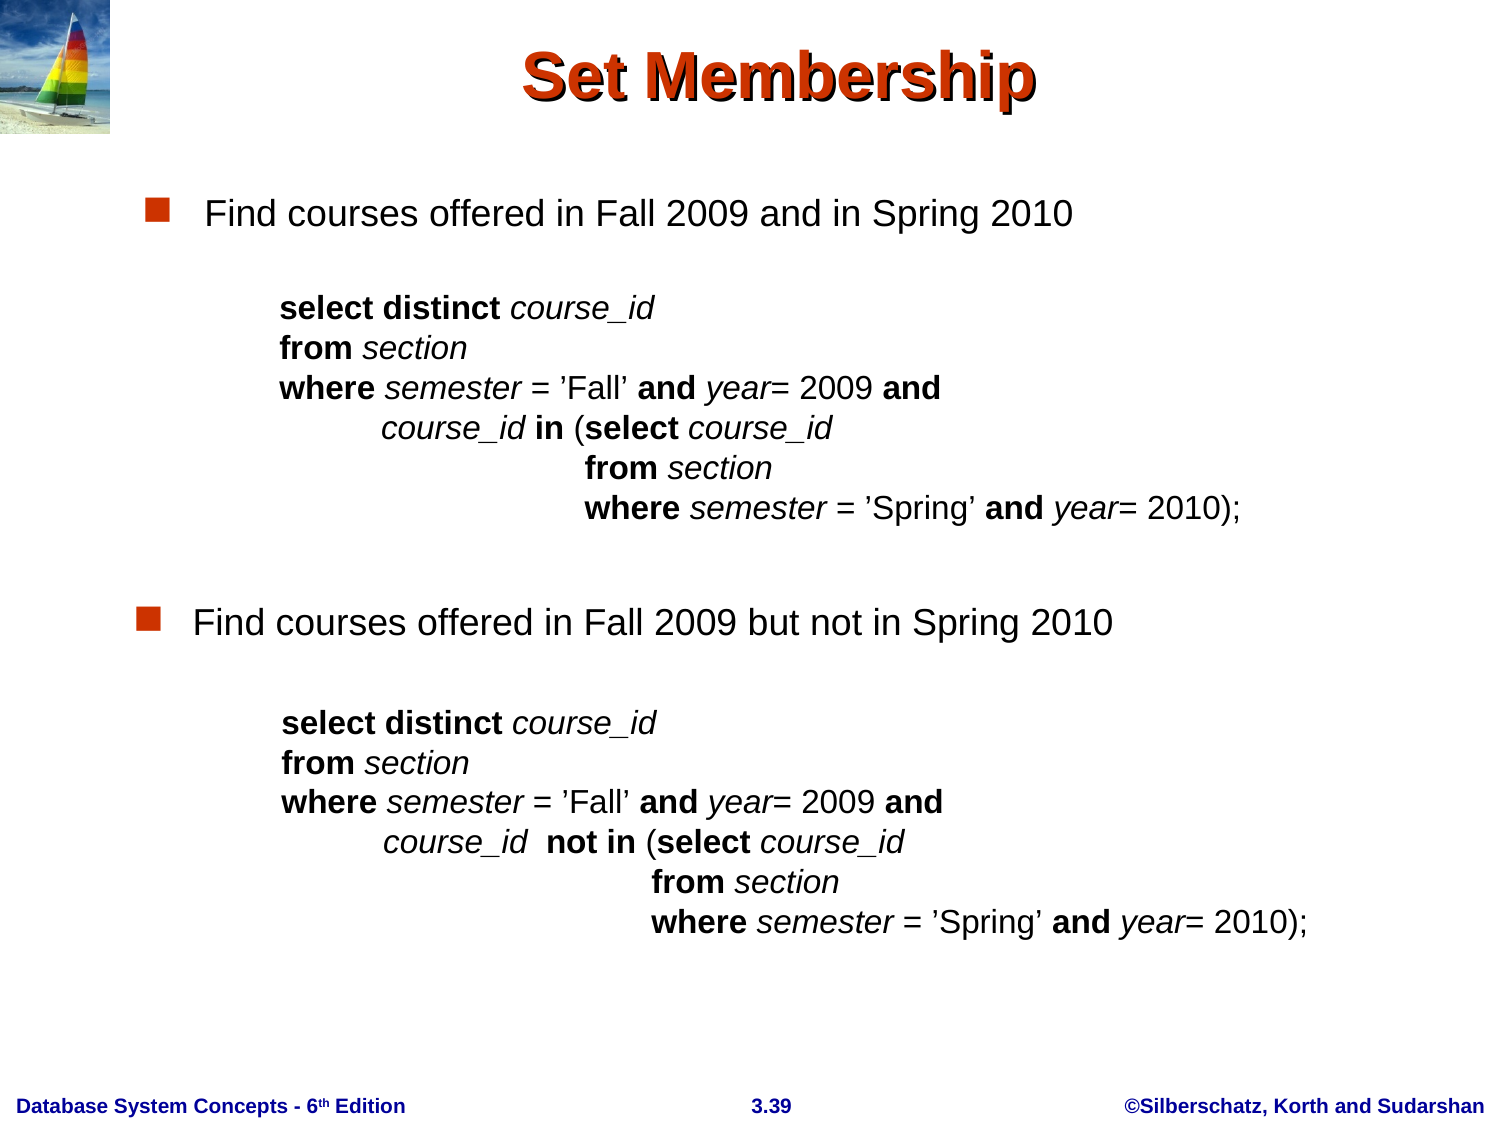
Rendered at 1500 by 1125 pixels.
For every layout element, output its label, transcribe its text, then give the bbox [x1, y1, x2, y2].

text_box select distinct course_id from section where semester = ’Fall’ and year= 2009 and course_id not in (select course_id from section where semester = ’Spring’ and year= 2010); [266, 693, 1348, 949]
text_box select distinct course_id from section where semester = ’Fall’ and year= 2009 and course_id in (select course_id from section where semester = ’Spring’ and year= 2010); [264, 278, 1285, 534]
list Find courses offered in Fall 2009 and in Spring 2010 [133, 181, 1390, 333]
text_box Find courses offered in Fall 2009 but not in Spring 2010 [124, 589, 1386, 651]
title Set Membership [125, 19, 1451, 120]
picture [0, 0, 110, 134]
